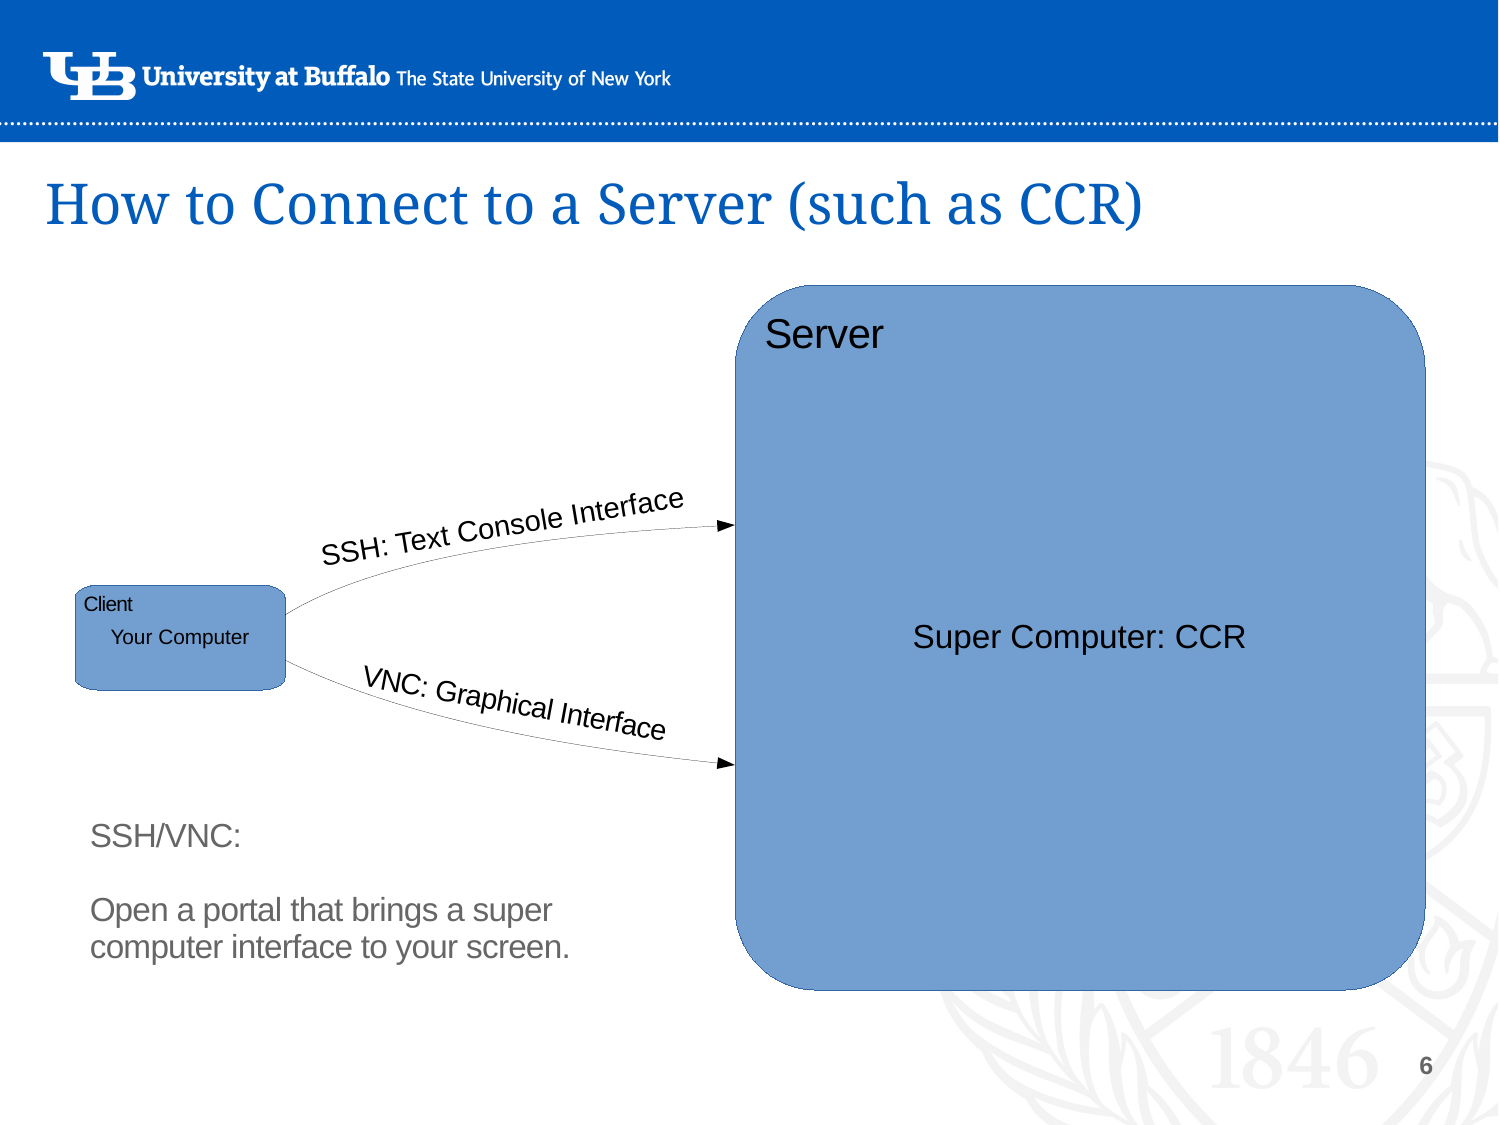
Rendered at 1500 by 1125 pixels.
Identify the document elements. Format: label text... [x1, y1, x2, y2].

text_box Server [749, 303, 976, 376]
text_box Client [68, 585, 160, 624]
text_box Your Computer [75, 585, 286, 691]
text_box Super Computer: CCR [735, 285, 1426, 991]
text_box VNC: Graphical Interface [343, 649, 692, 760]
text_box SSH/VNC: Open a portal that brings a super computer interface to your screen. [75, 810, 631, 973]
picture [0, 0, 1499, 1125]
title How to Connect to a Server (such as CCR) [30, 164, 1387, 244]
